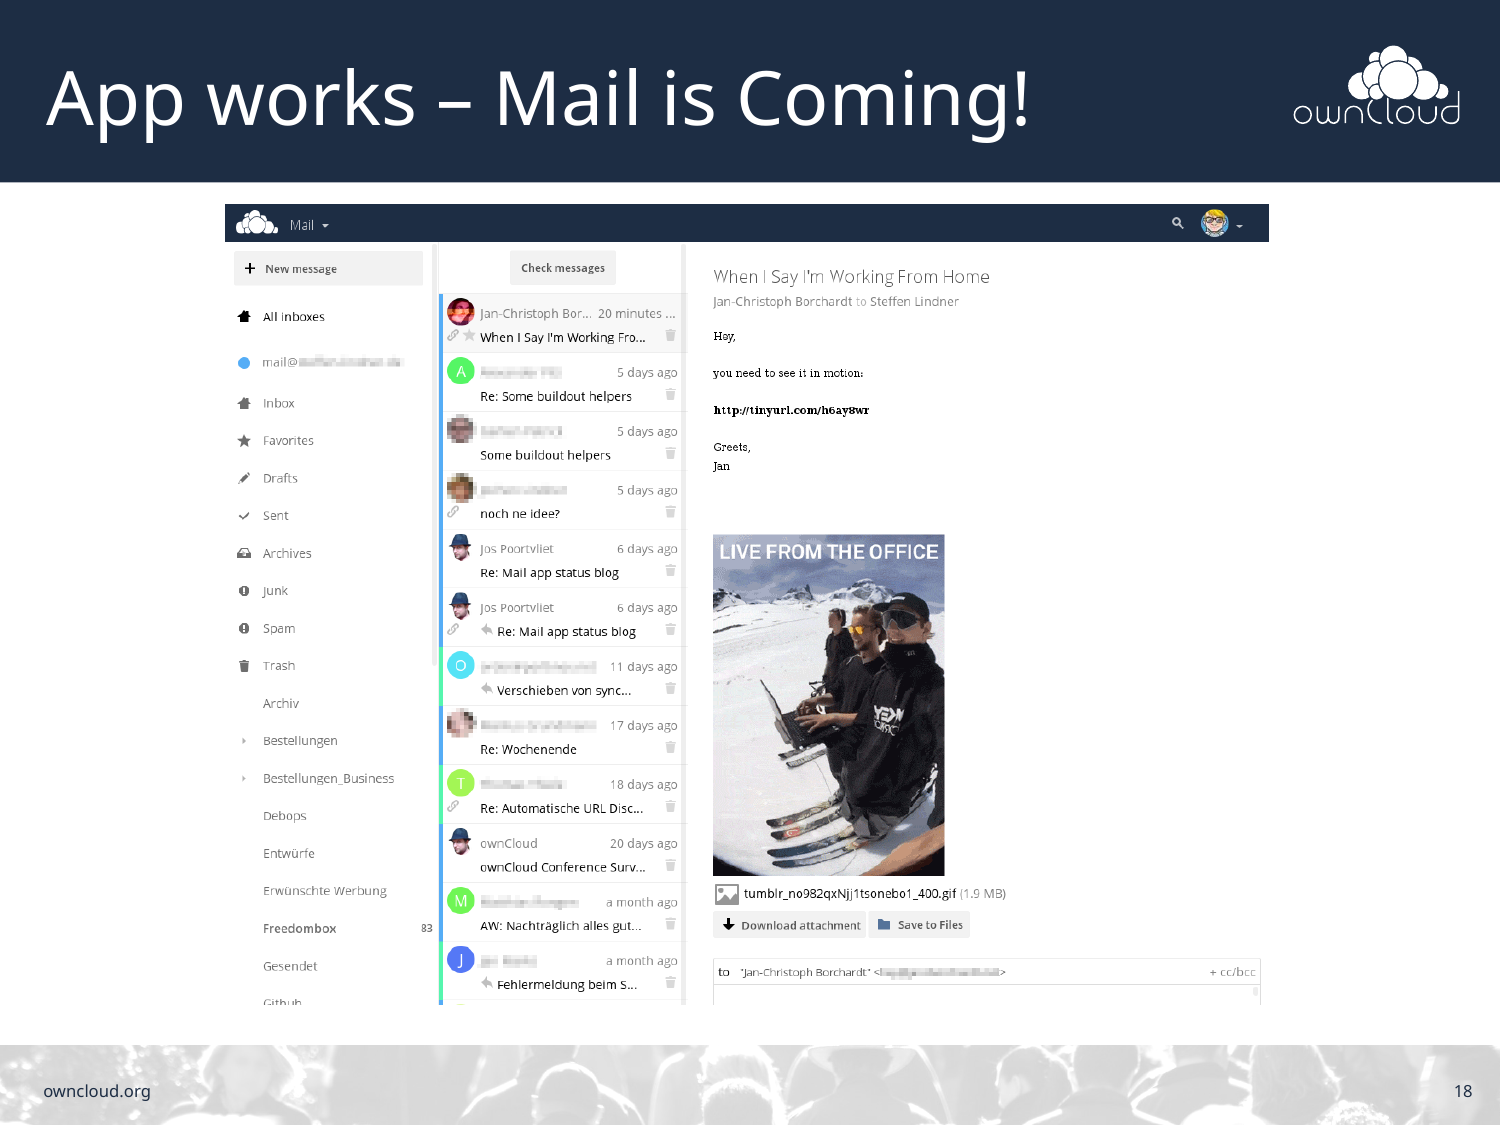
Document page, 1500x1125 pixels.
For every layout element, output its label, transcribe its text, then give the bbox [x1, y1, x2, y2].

picture [225, 204, 1269, 1006]
title App works – Mail is Coming! [46, 5, 1258, 187]
picture [0, 1045, 1500, 1125]
